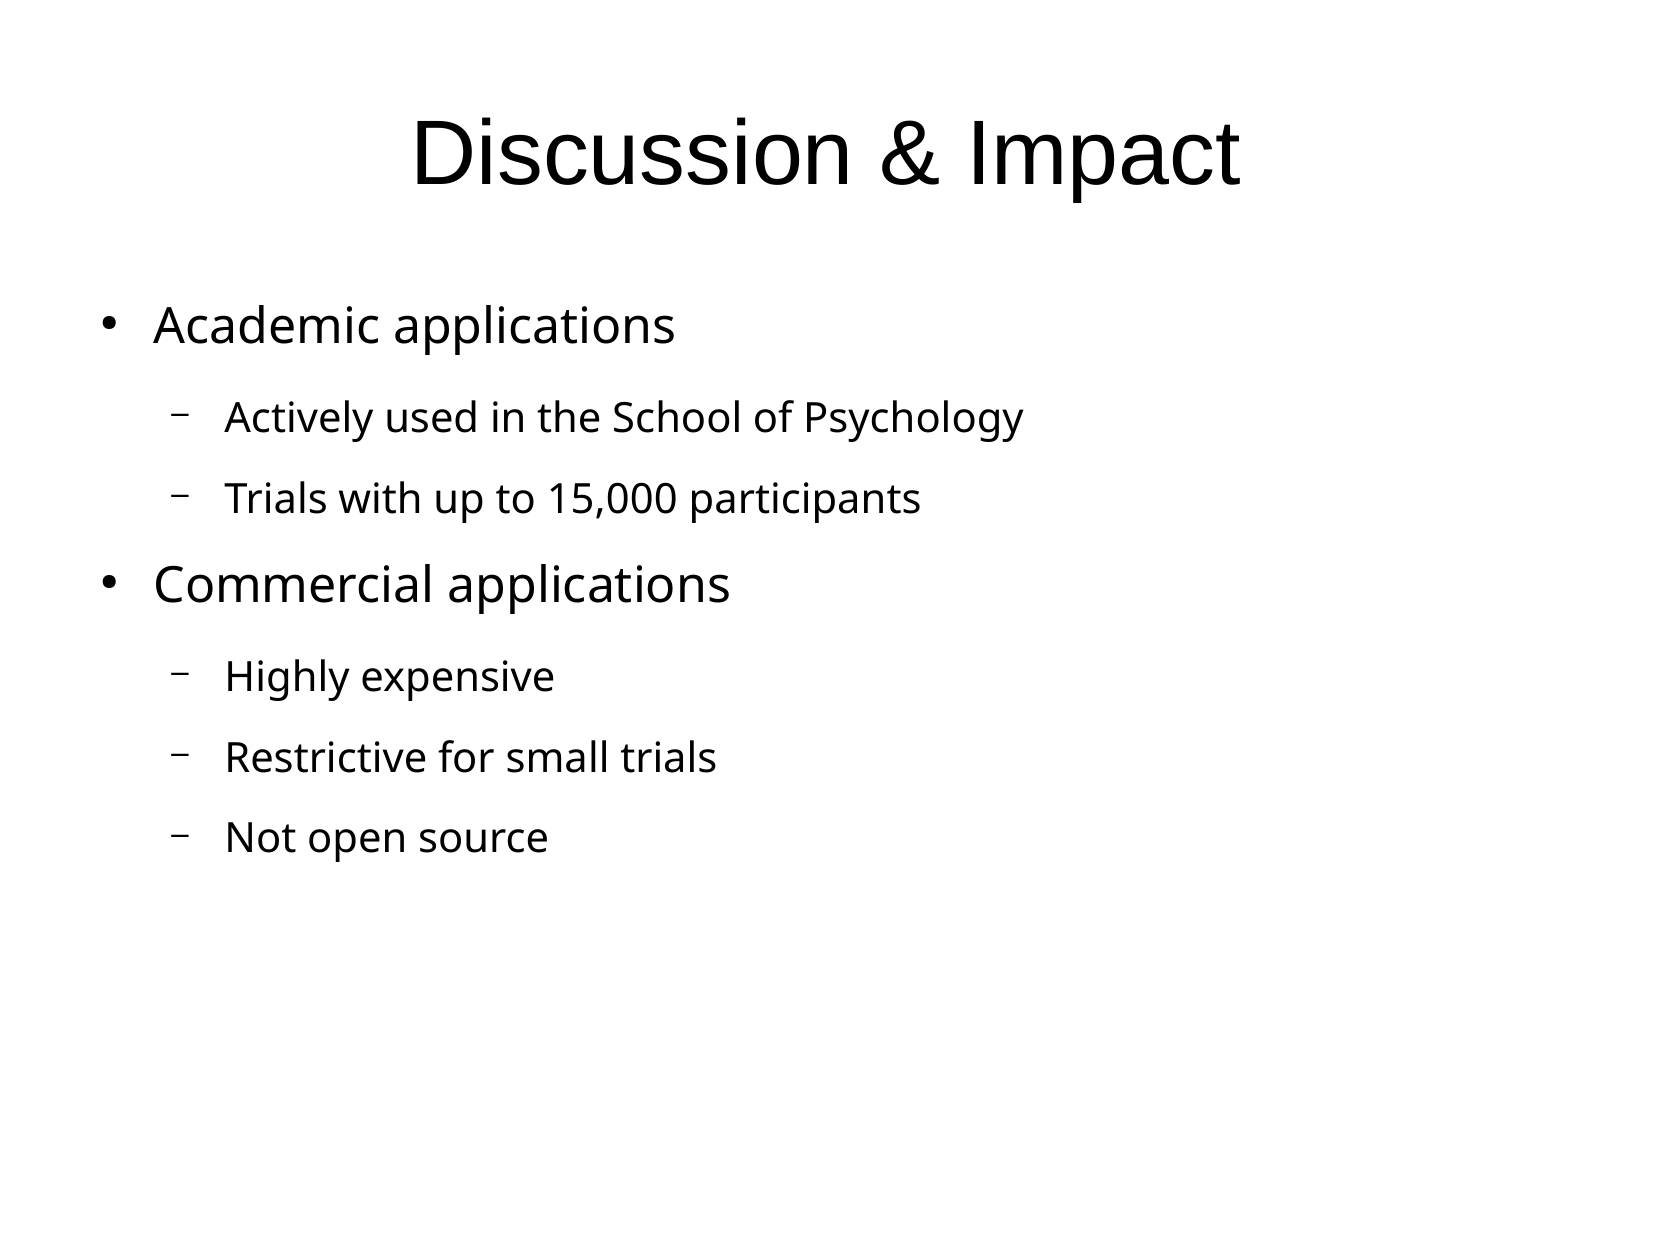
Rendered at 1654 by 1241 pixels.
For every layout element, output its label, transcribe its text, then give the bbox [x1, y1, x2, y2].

title Discussion & Impact [82, 49, 1571, 257]
list Academic applications Actively used in the School of Psychology Trials with up to 15,000 participants Commercial applications Highly expensive Restrictive for small trials Not open source [82, 290, 1538, 1010]
